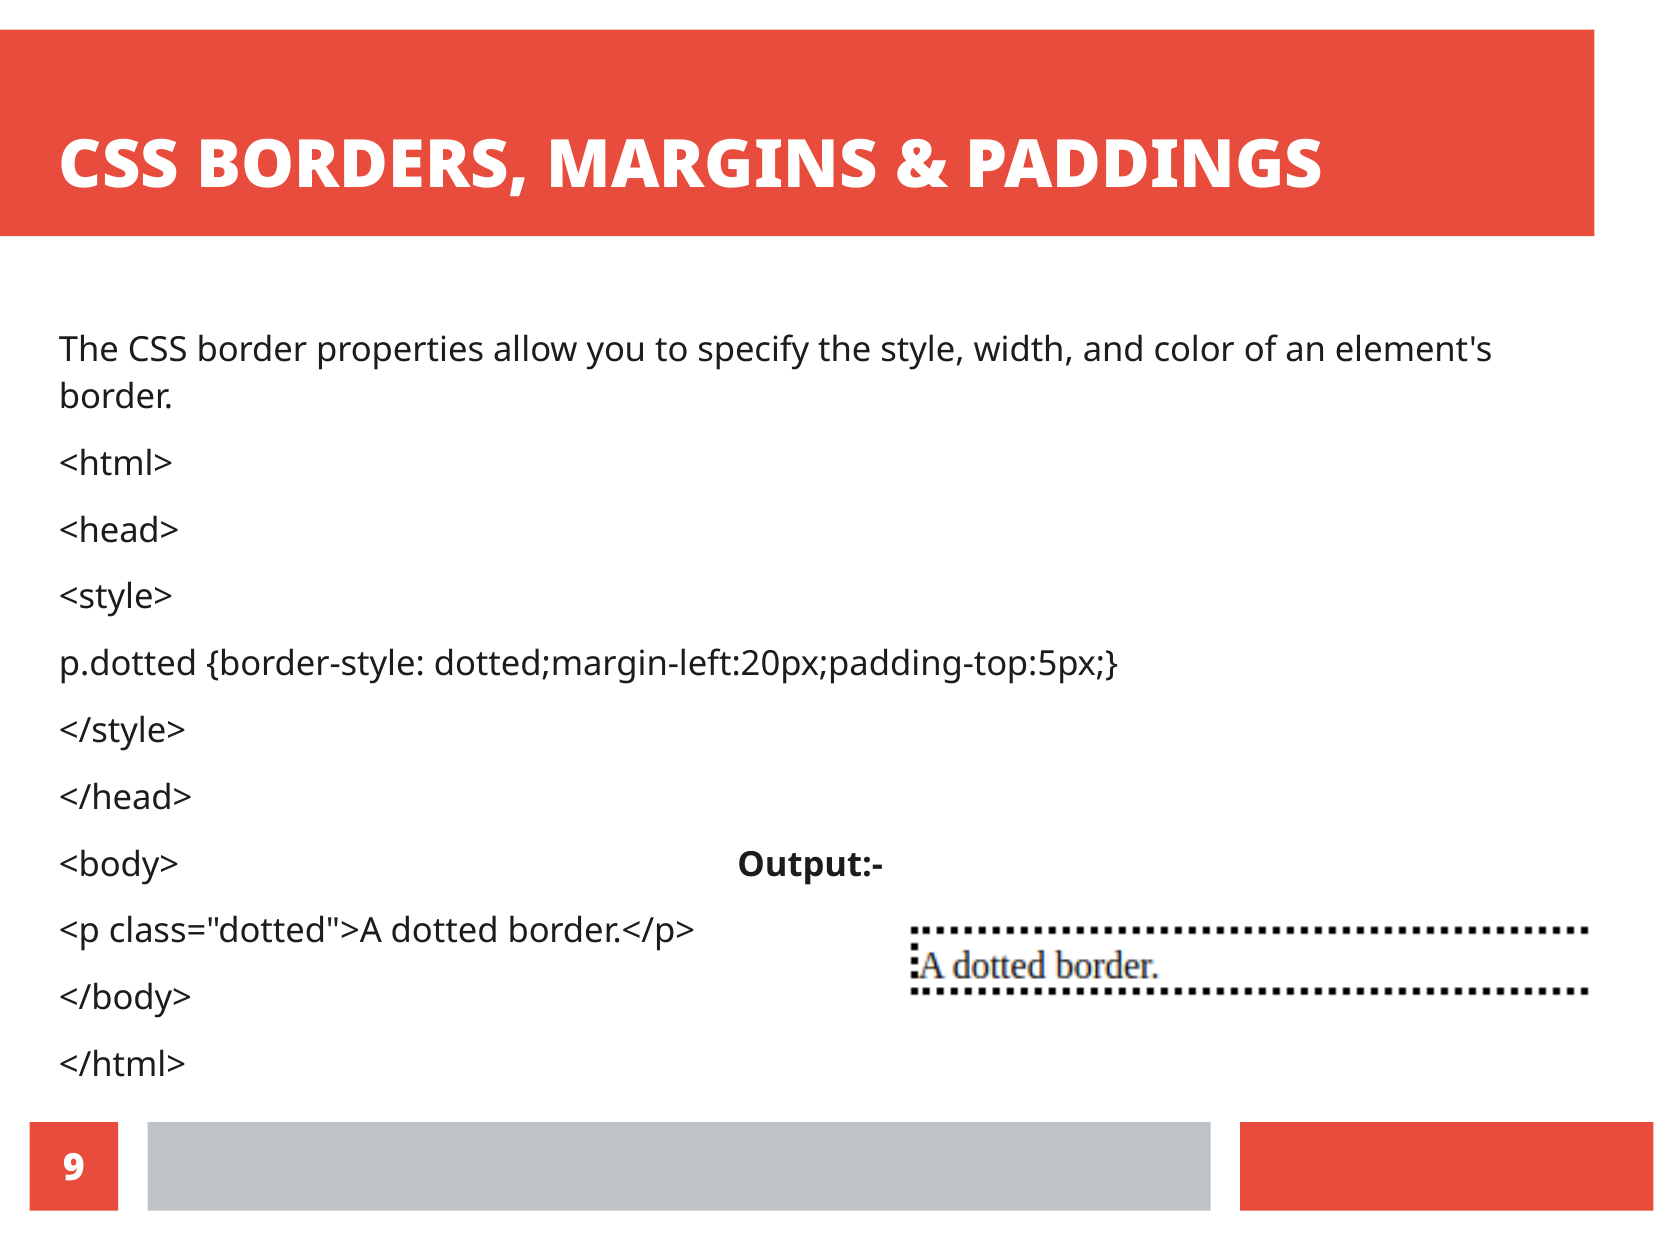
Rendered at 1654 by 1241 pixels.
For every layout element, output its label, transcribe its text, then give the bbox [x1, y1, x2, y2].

picture [851, 897, 1591, 1075]
list The CSS border properties allow you to specify the style, width, and color of an element's border. <html> <head> <style> p.dotted {border-style: dotted;margin-left:20px;padding-top:5px;} </style> </head> <body> Output:- <p class="dotted">A dotted border.</p> </body> </html> [59, 324, 1565, 1093]
title CSS BORDERS, MARGINS & PADDINGS [59, 59, 1595, 207]
